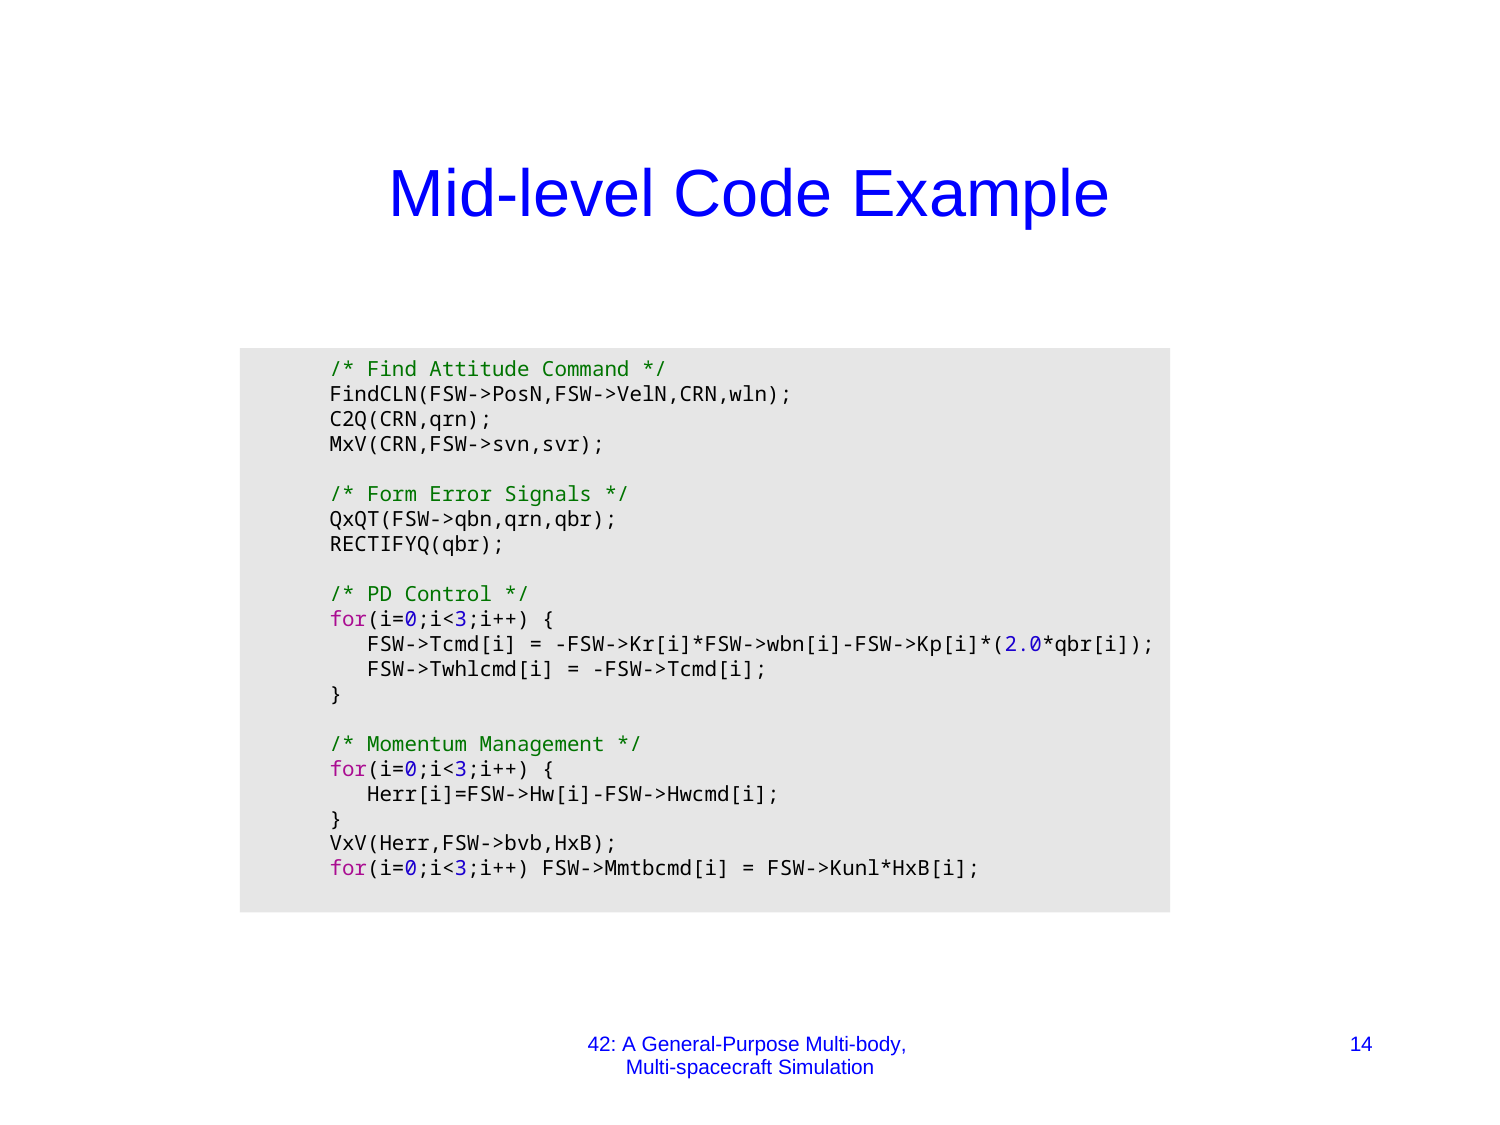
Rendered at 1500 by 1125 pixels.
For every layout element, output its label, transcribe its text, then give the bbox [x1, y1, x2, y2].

text_box /* Find Attitude Command */ FindCLN(FSW->PosN,FSW->VelN,CRN,wln); C2Q(CRN,qrn); MxV(CRN,FSW->svn,svr); /* Form Error Signals */ QxQT(FSW->qbn,qrn,qbr); RECTIFYQ(qbr); /* PD Control */ for(i=0;i<3;i++) { FSW->Tcmd[i] = -FSW->Kr[i]*FSW->wbn[i]-FSW->Kp[i]*(2.0*qbr[i]); FSW->Twhlcmd[i] = -FSW->Tcmd[i]; } /* Momentum Management */ for(i=0;i<3;i++) { Herr[i]=FSW->Hw[i]-FSW->Hwcmd[i]; } VxV(Herr,FSW->bvb,HxB); for(i=0;i<3;i++) FSW->Mmtbcmd[i] = FSW->Kunl*HxB[i]; [239, 348, 1171, 913]
title Mid-level Code Example [112, 99, 1388, 288]
